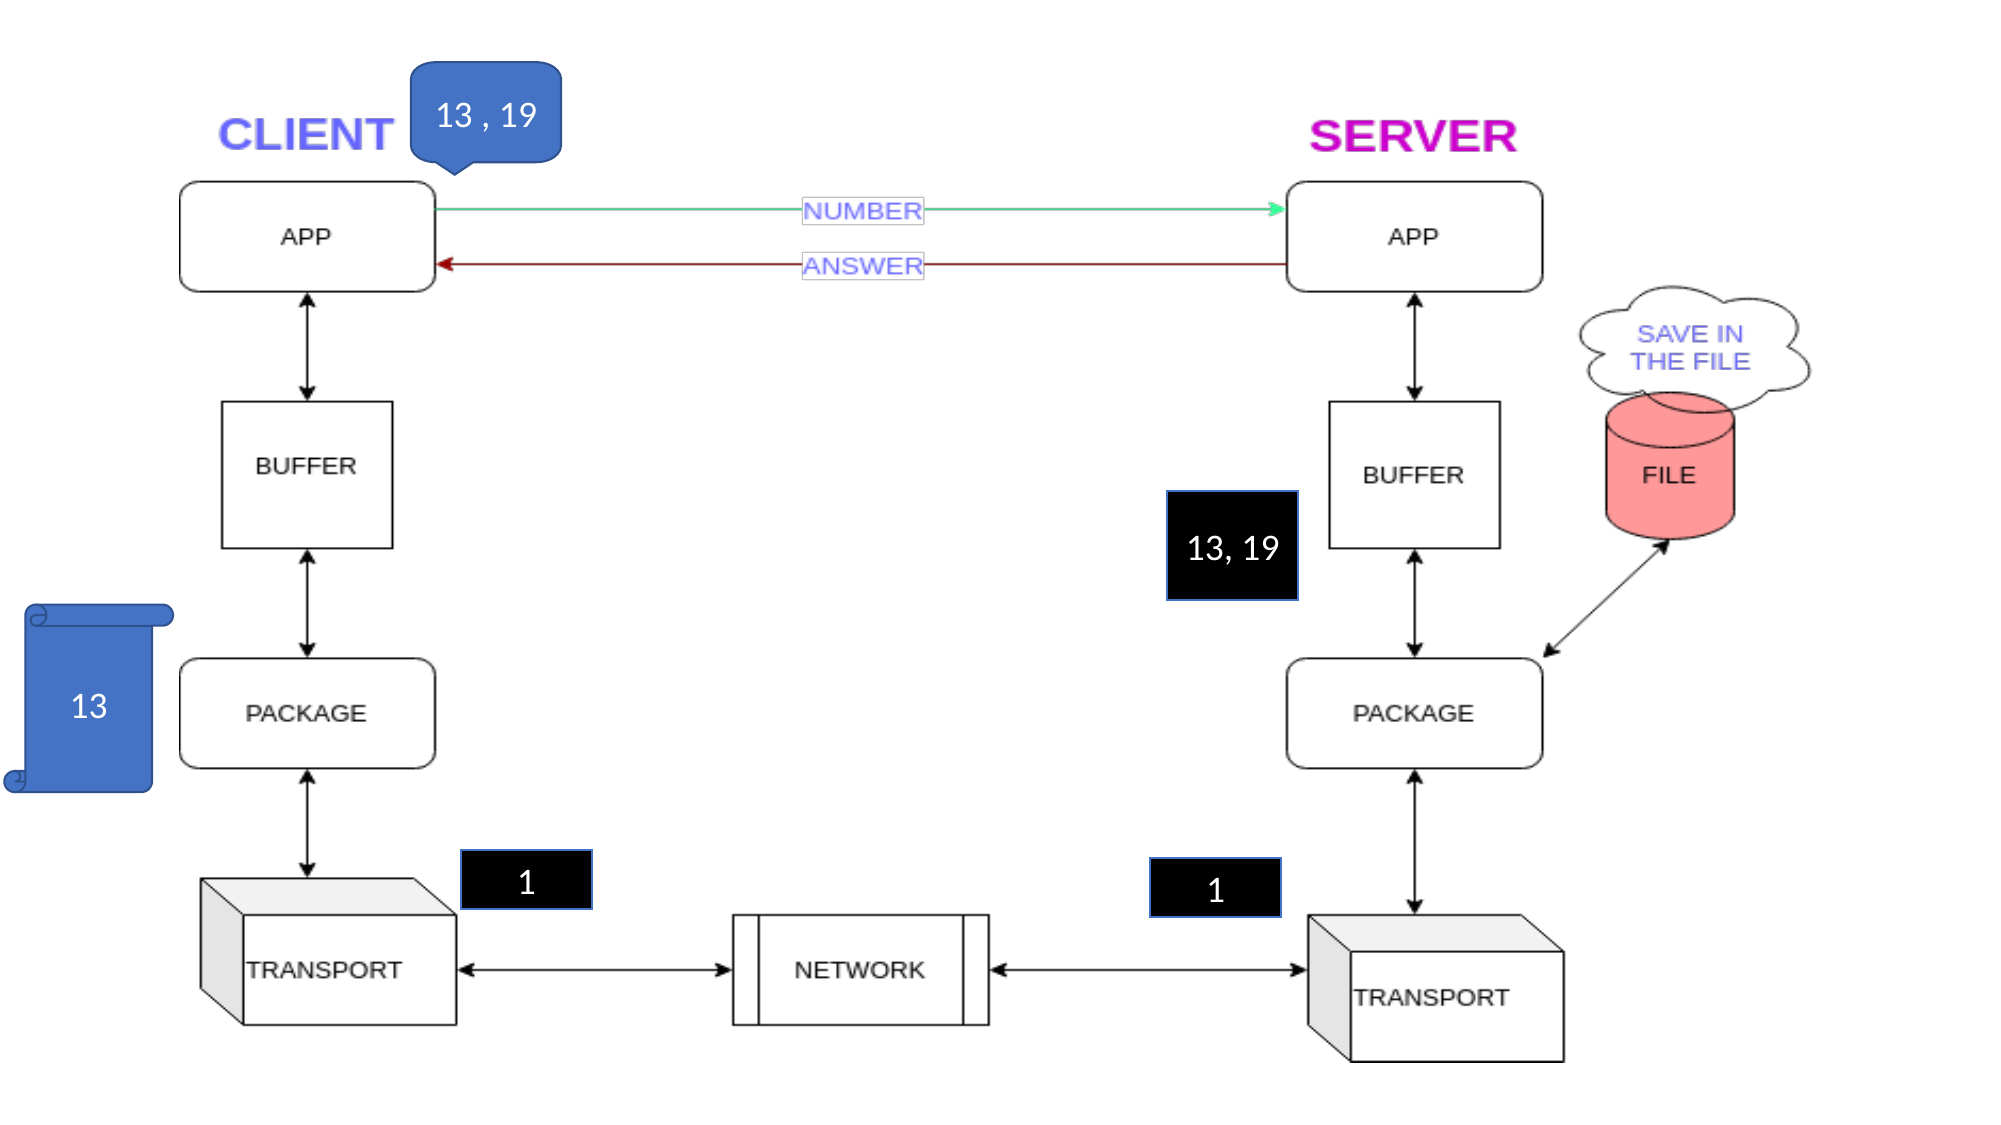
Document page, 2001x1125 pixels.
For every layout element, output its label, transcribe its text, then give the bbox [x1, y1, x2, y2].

picture [179, 62, 1821, 1063]
text_box 1 [1150, 858, 1281, 917]
text_box 1 [461, 850, 592, 909]
text_box 13 , 19 [410, 62, 562, 175]
text_box 13, 19 [1167, 491, 1298, 600]
text_box 13 [4, 604, 174, 793]
